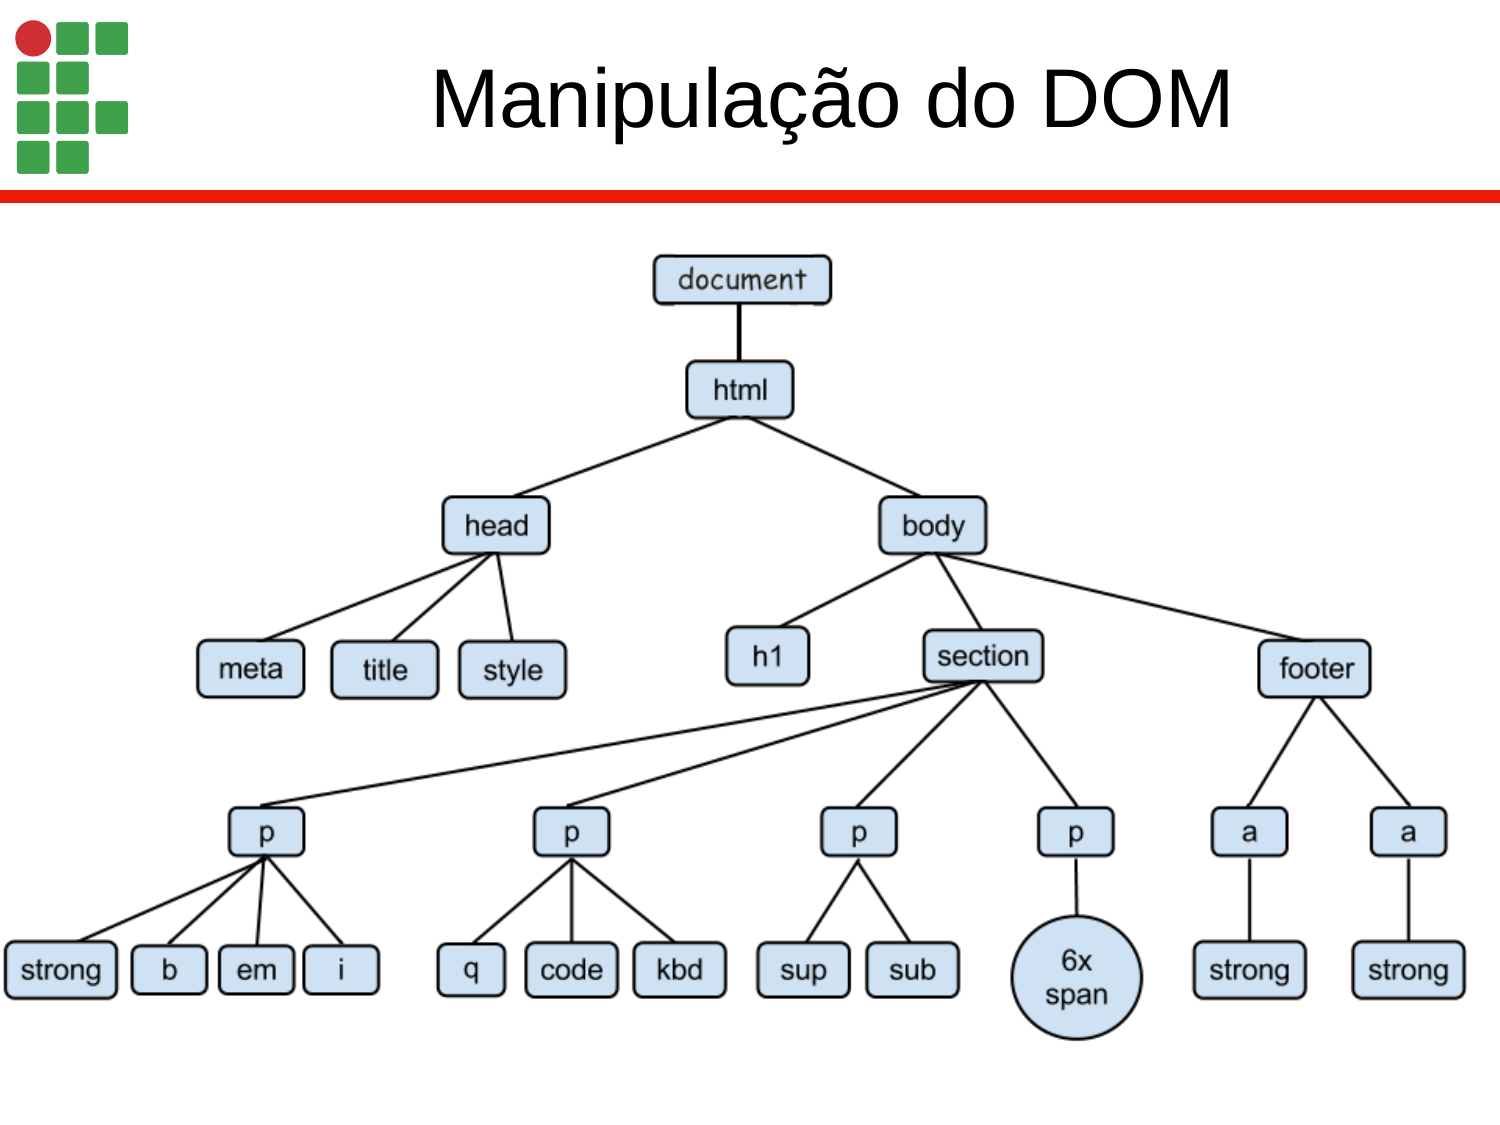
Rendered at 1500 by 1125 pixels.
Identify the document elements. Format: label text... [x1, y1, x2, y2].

title Manipulação do DOM [165, 0, 1500, 202]
picture [0, 247, 1478, 1063]
picture [14, 16, 130, 178]
